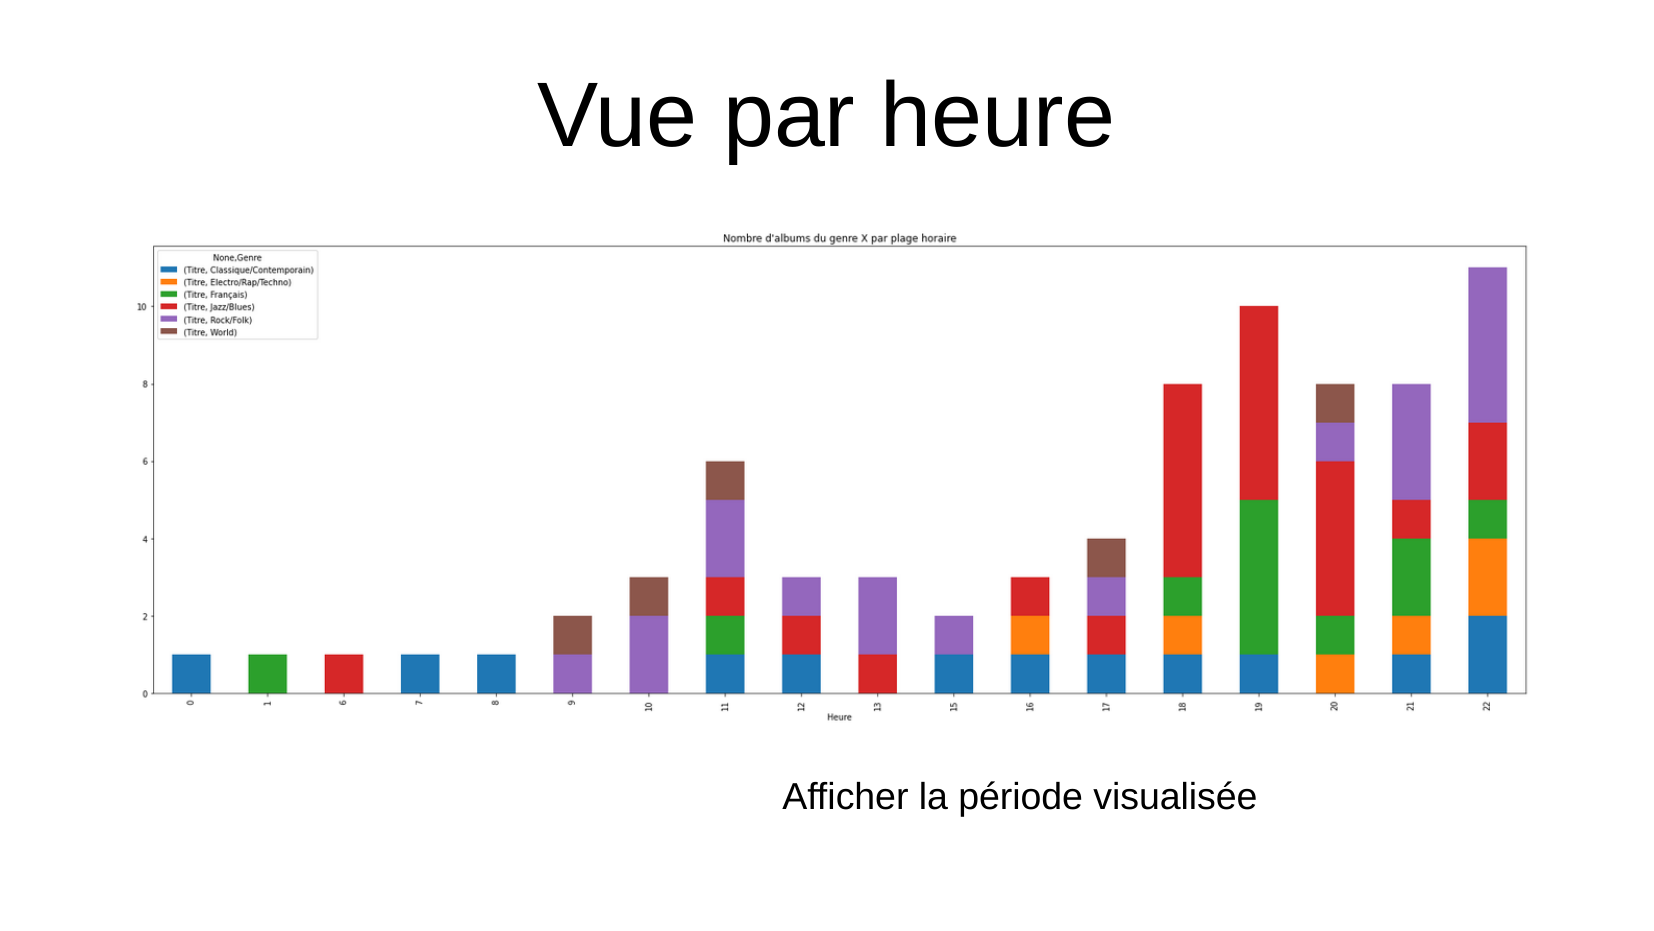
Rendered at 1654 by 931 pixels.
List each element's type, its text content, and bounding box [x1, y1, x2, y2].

picture [127, 231, 1542, 732]
text_box Afficher la période visualisée [767, 767, 1371, 825]
title Vue par heure [82, 37, 1571, 193]
